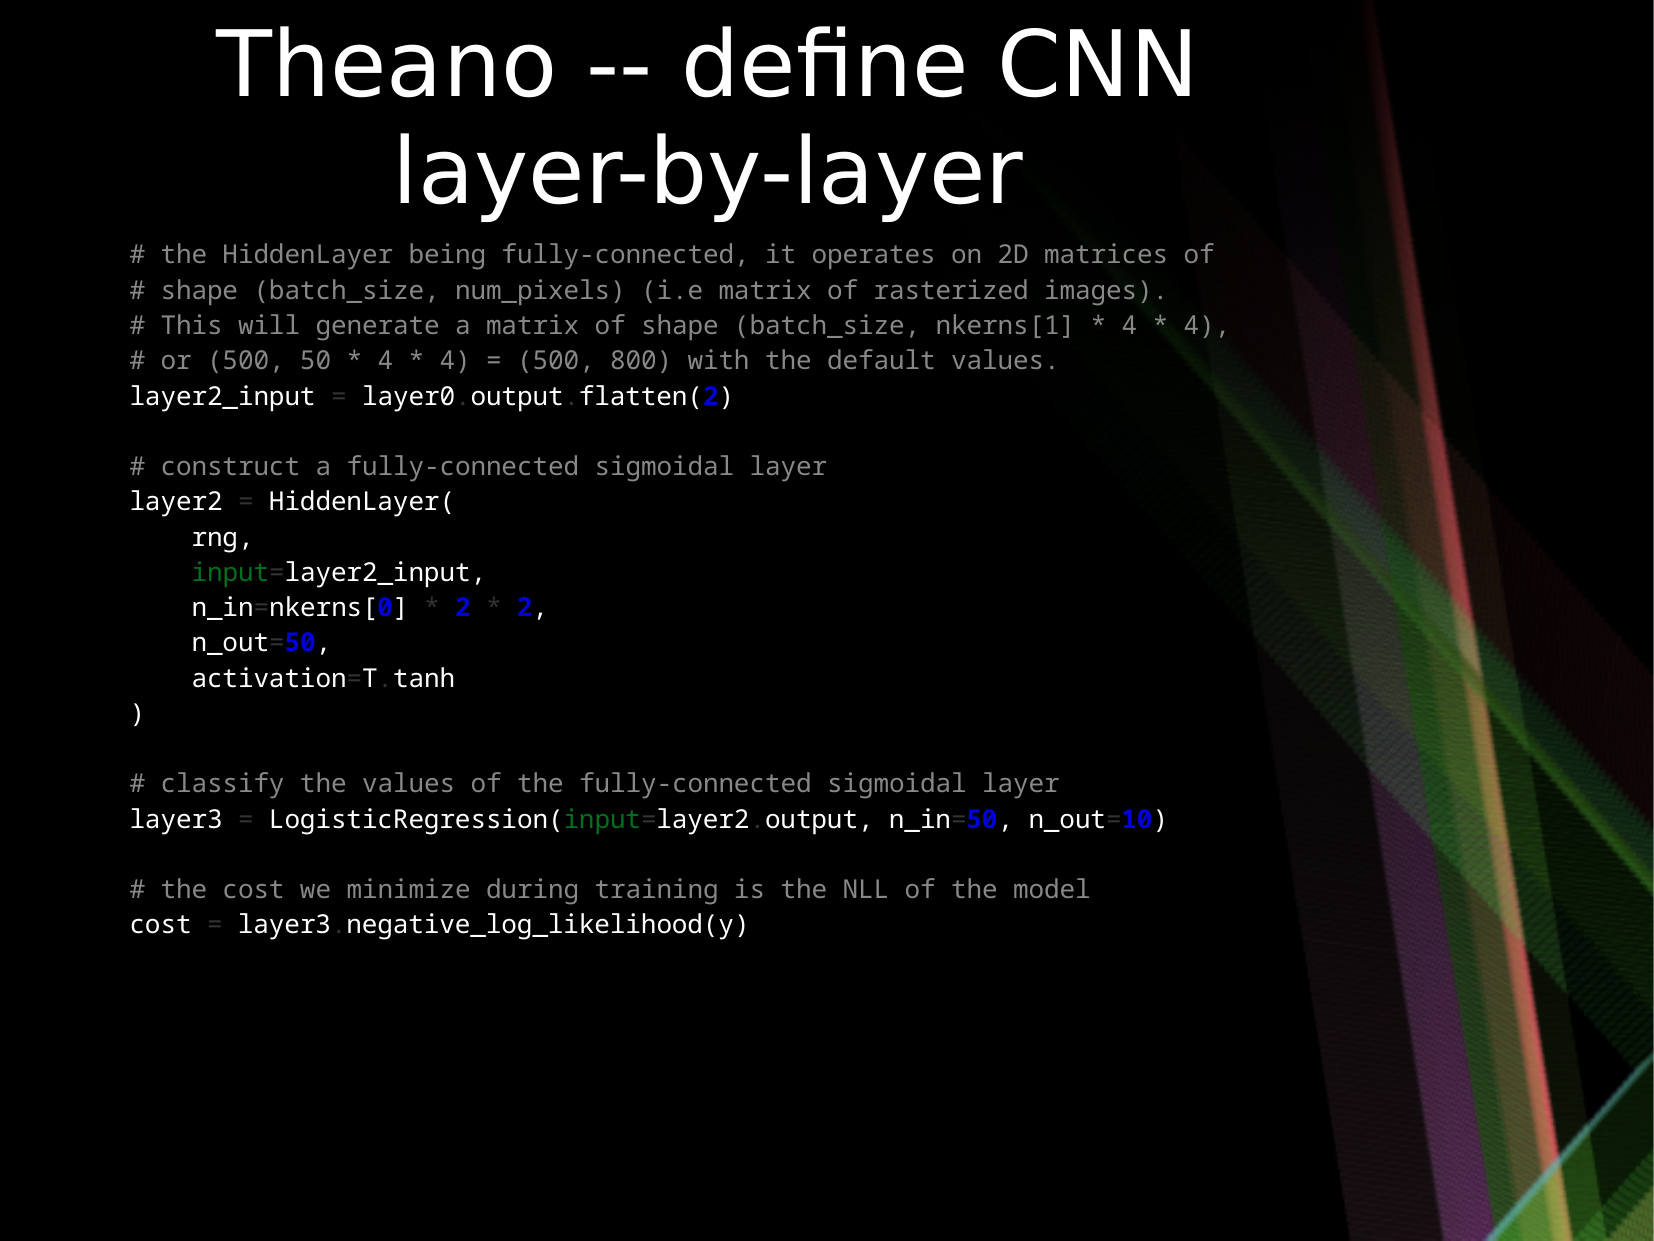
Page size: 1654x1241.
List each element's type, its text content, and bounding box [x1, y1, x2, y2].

picture [0, 0, 1654, 1241]
list # the HiddenLayer being fully-connected, it operates on 2D matrices of # shape (batch_size, num_pixels) (i.e matrix of rasterized images). # This will generate a matrix of shape (batch_size, nkerns[1] * 4 * 4), # or (500, 50 * 4 * 4) = (500, 800) with the default values. layer2_input = layer0.output.flatten(2) # construct a fully-connected sigmoidal layer layer2 = HiddenLayer( rng, input=layer2_input, n_in=nkerns[0] * 2 * 2, n_out=50, activation=T.tanh ) # classify the values of the fully-connected sigmoidal layer layer3 = LogisticRegression(input=layer2.output, n_in=50, n_out=10) # the cost we minimize during training is the NLL of the model cost = layer3.negative_log_likelihood(y) [118, 236, 1418, 945]
title Theano -- define CNN layer-by-layer [118, 29, 1300, 207]
